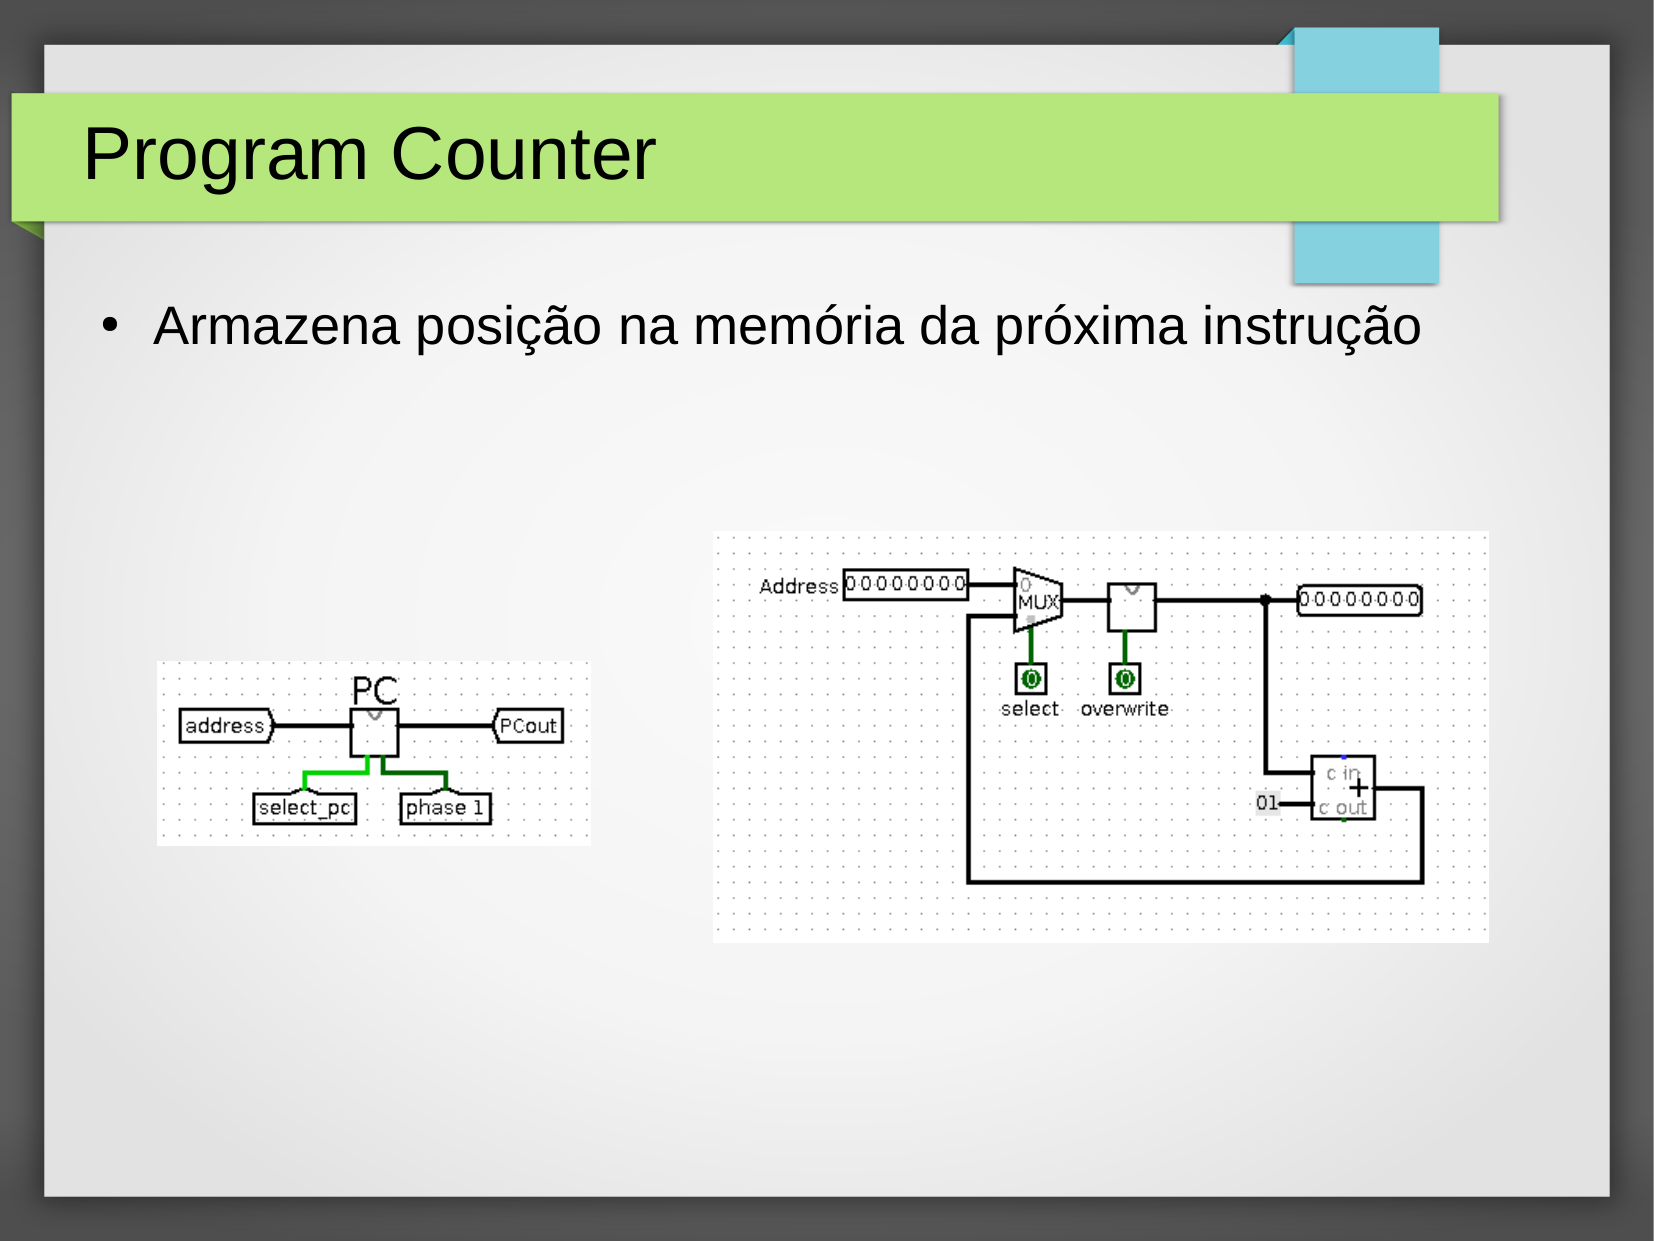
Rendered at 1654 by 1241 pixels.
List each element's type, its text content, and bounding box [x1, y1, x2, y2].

title Program Counter [82, 94, 1264, 213]
picture [0, 0, 1654, 1241]
list Armazena posição na memória da próxima instrução [82, 295, 1571, 1015]
